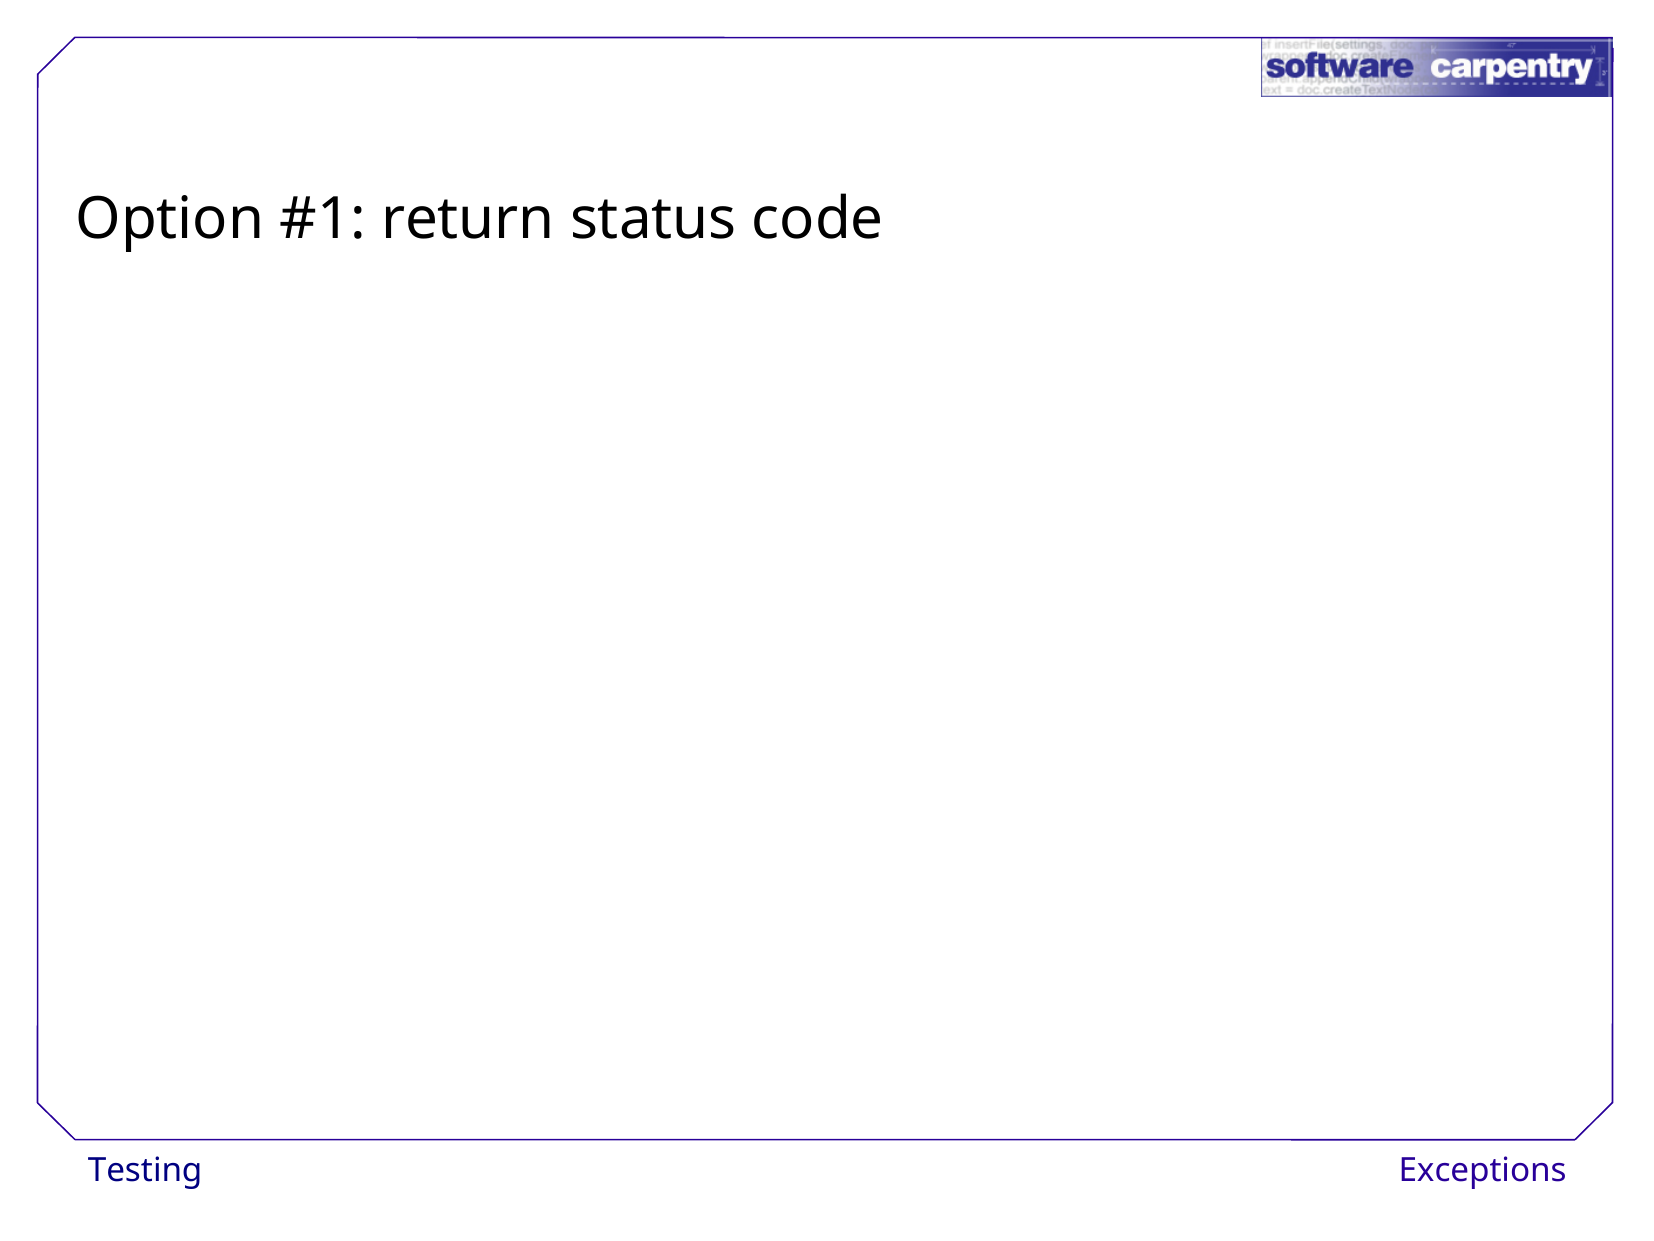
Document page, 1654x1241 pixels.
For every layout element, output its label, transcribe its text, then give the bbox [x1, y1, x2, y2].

picture [1261, 39, 1613, 97]
text_box Option #1: return status code [60, 138, 1049, 259]
